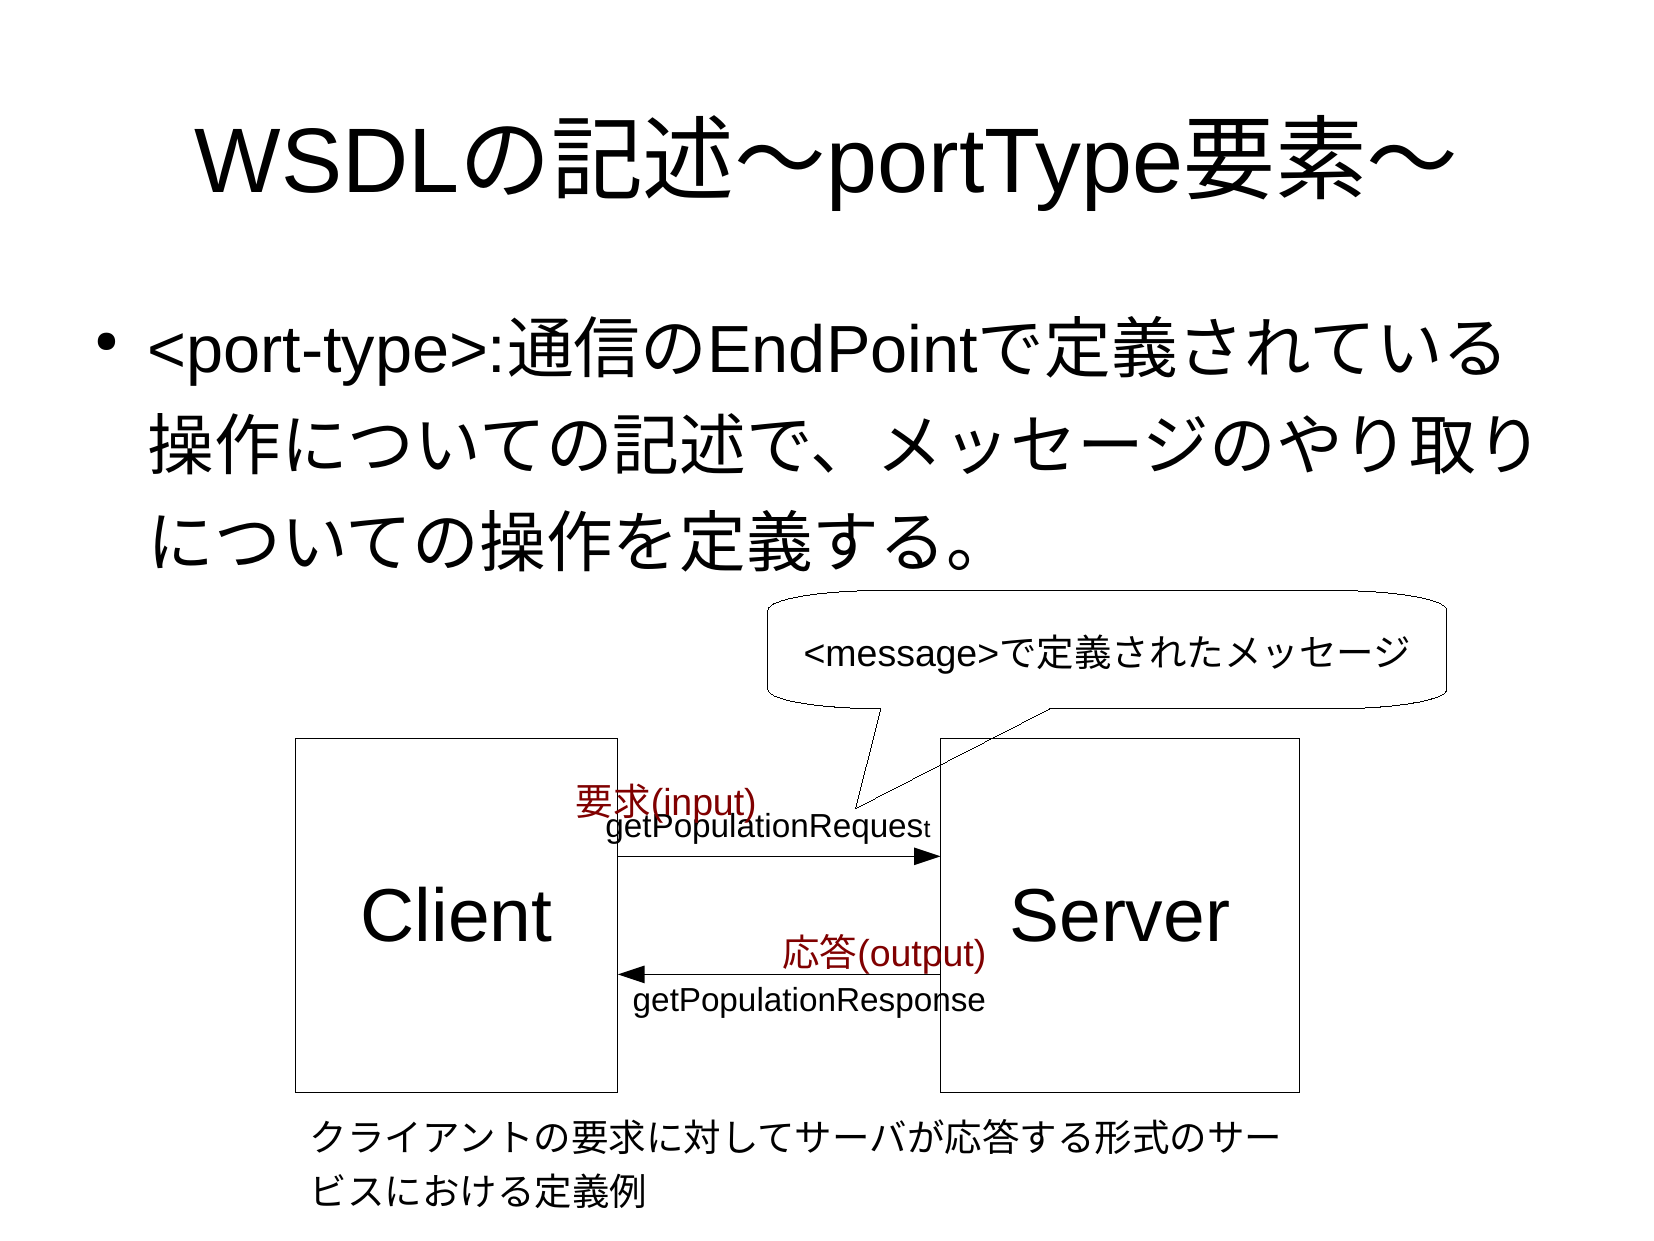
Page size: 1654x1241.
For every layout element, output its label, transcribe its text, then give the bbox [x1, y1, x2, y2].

text_box Client [295, 738, 618, 1093]
text_box 要求(input) [561, 764, 798, 827]
text_box getPopulationRequest [590, 800, 950, 886]
text_box getPopulationResponse [617, 974, 1013, 1061]
list <port-type>:通信のEndPointで定義されている操作についての記述で、メッセージのやり取りについての操作を定義する。 [76, 295, 1565, 1114]
title WSDLの記述～portType要素～ [82, 49, 1571, 257]
text_box <message>で定義されたメッセージ [767, 590, 1447, 809]
text_box Server [940, 738, 1300, 1093]
text_box 応答(output) [767, 915, 1004, 978]
text_box クライアントの要求に対してサーバが応答する形式のサービスにおける定義例 [295, 1100, 1329, 1211]
